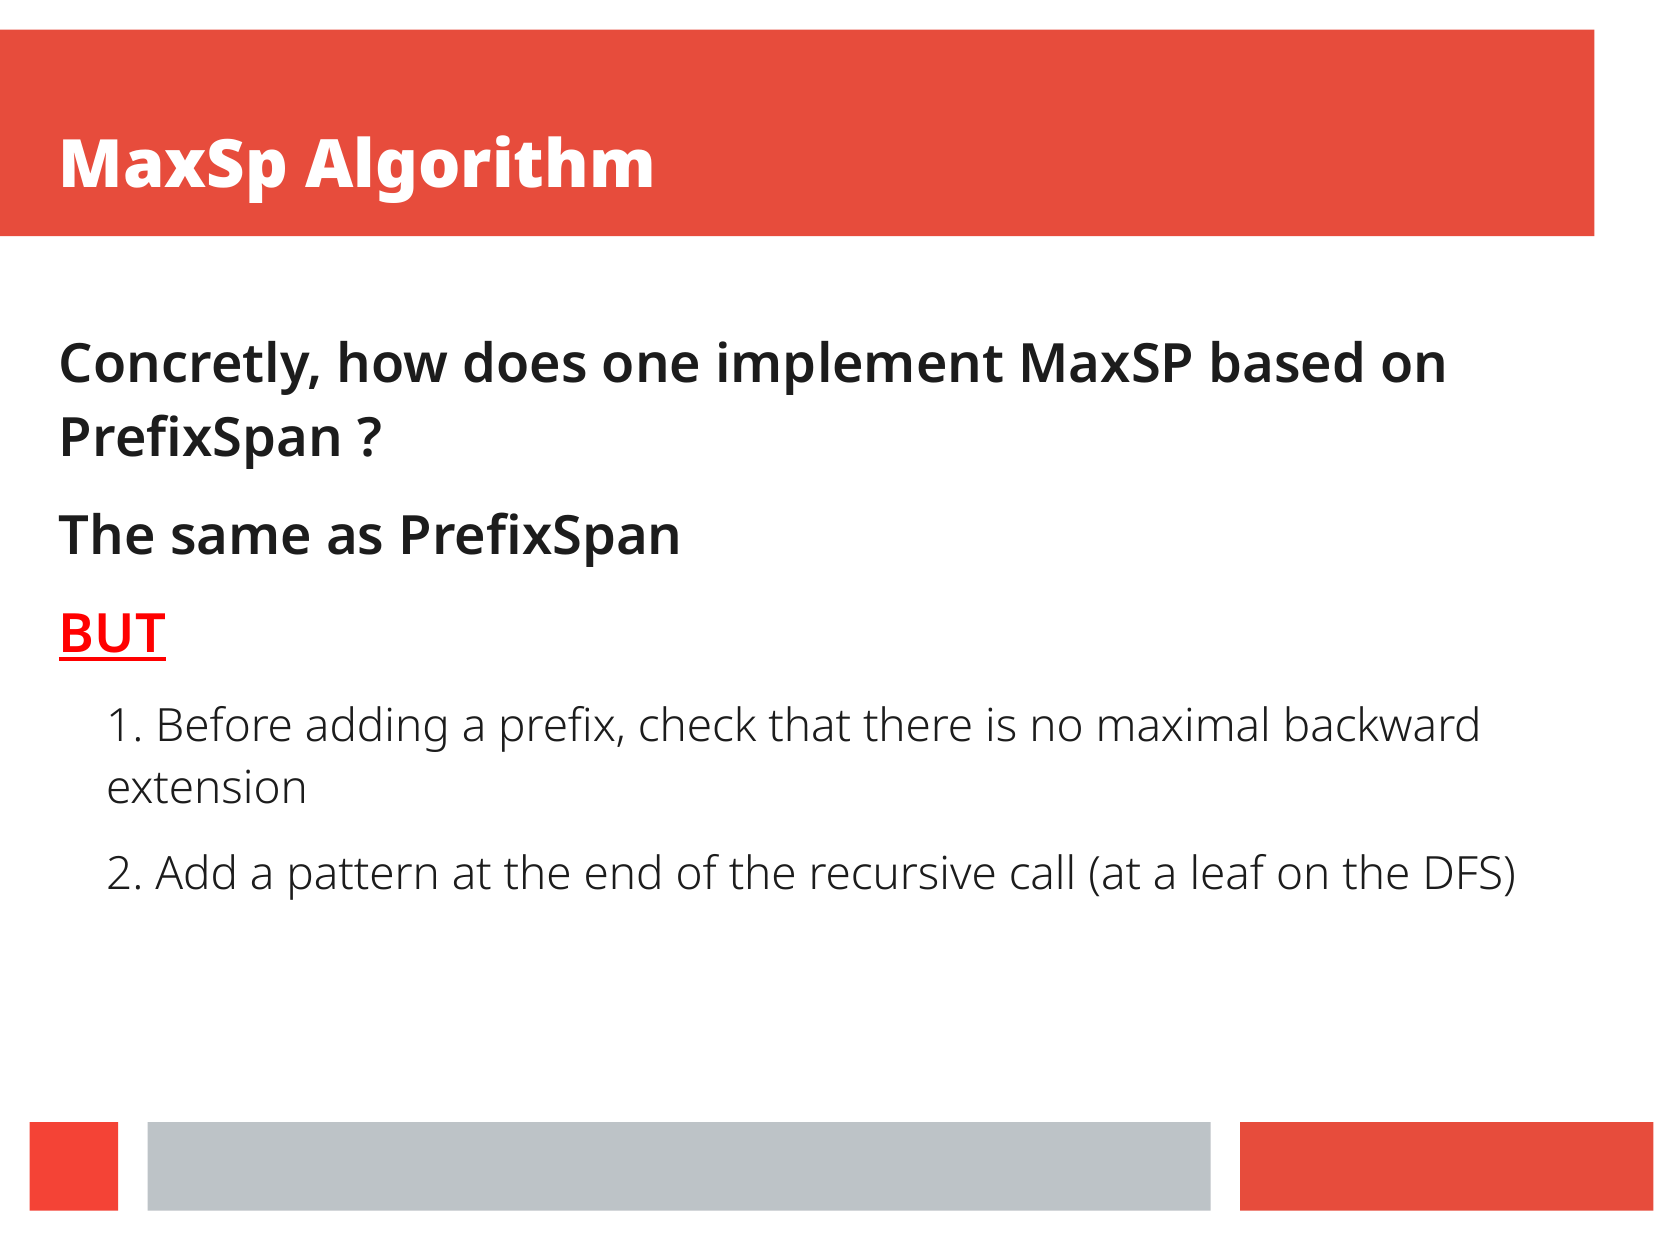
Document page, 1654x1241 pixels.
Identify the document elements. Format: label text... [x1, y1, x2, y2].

title MaxSp Algorithm [59, 59, 1595, 207]
list Concretly, how does one implement MaxSP based on PrefixSpan ? The same as PrefixSpan BUT 1. Before adding a prefix, check that there is no maximal backward extension 2. Add a pattern at the end of the recursive call (at a leaf on the DFS) [59, 324, 1565, 1093]
